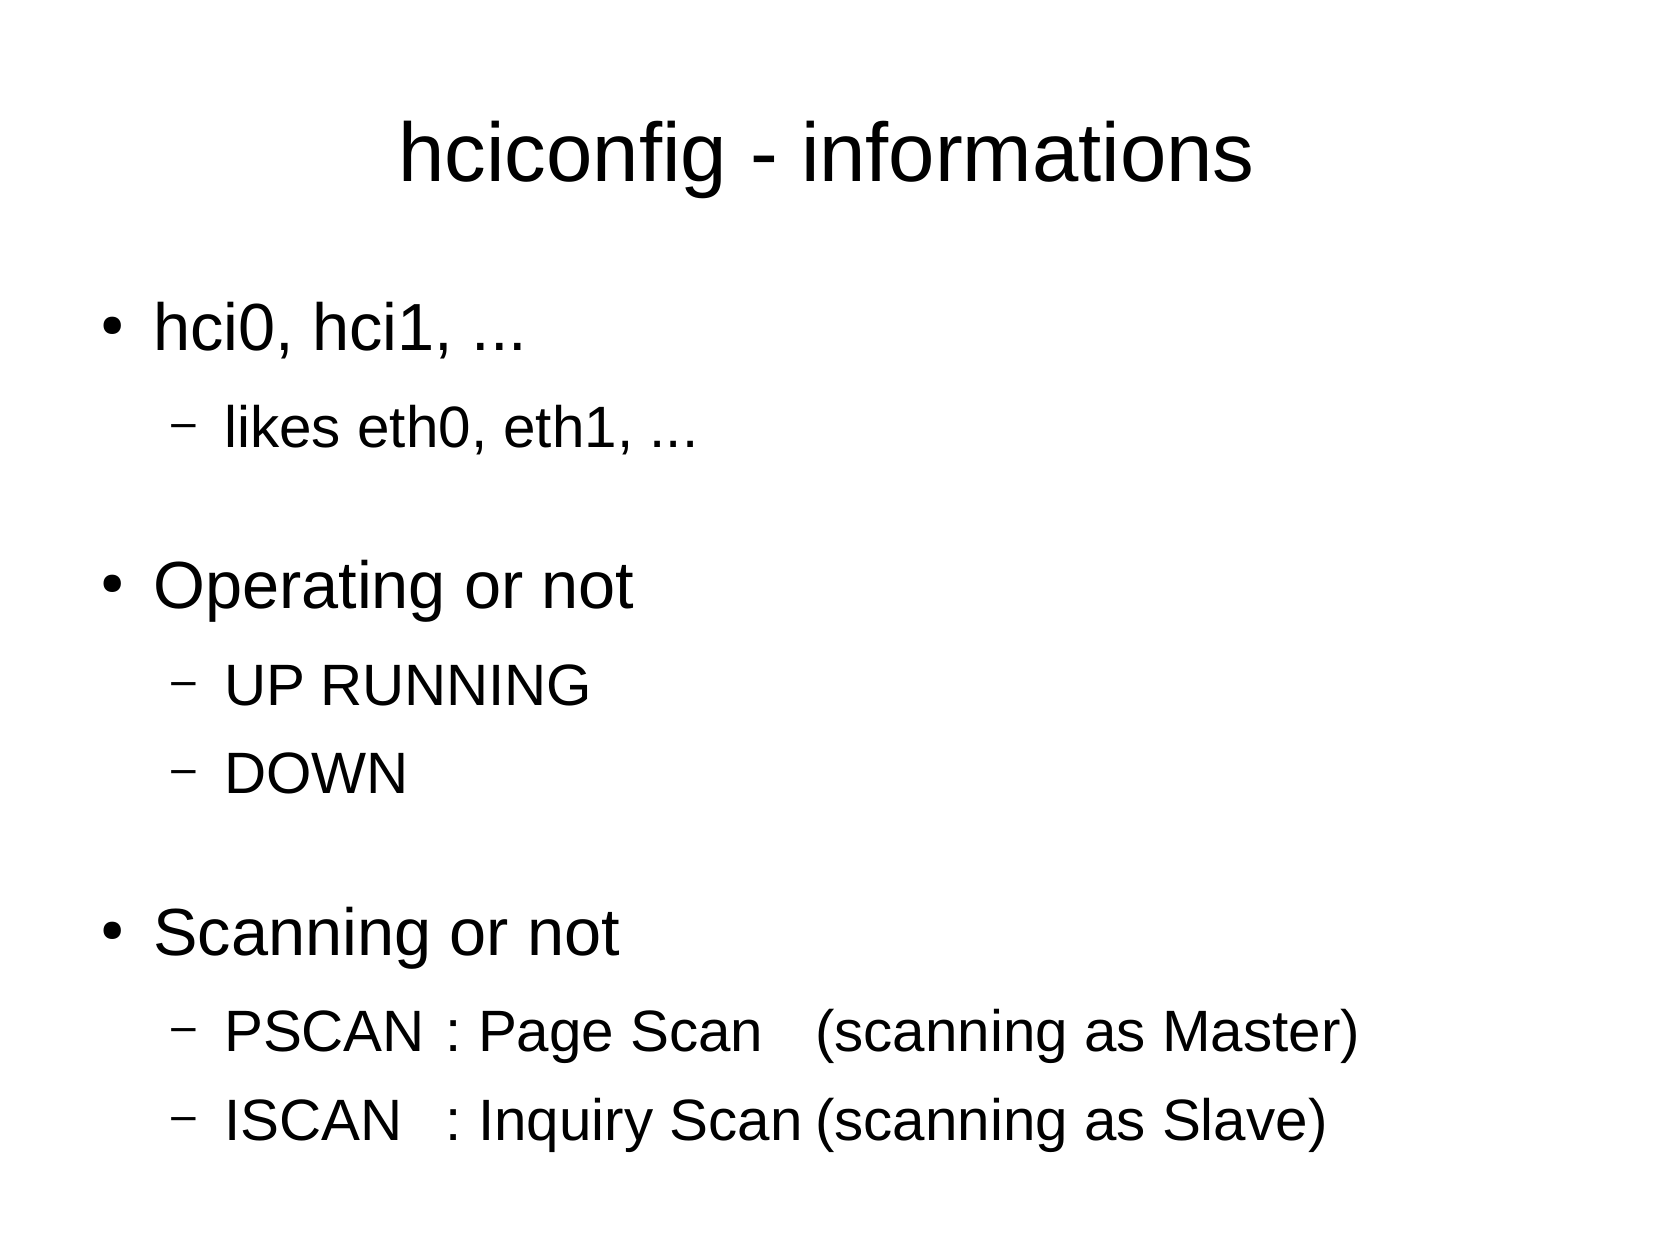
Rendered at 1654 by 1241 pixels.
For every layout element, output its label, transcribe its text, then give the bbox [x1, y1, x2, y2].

title hciconfig - informations [82, 49, 1571, 257]
list hci0, hci1, ... likes eth0, eth1, ... Operating or not UP RUNNING DOWN Scanning or not PSCAN : Page Scan (scanning as Master) ISCAN : Inquiry Scan (scanning as Slave) [82, 290, 1538, 1193]
